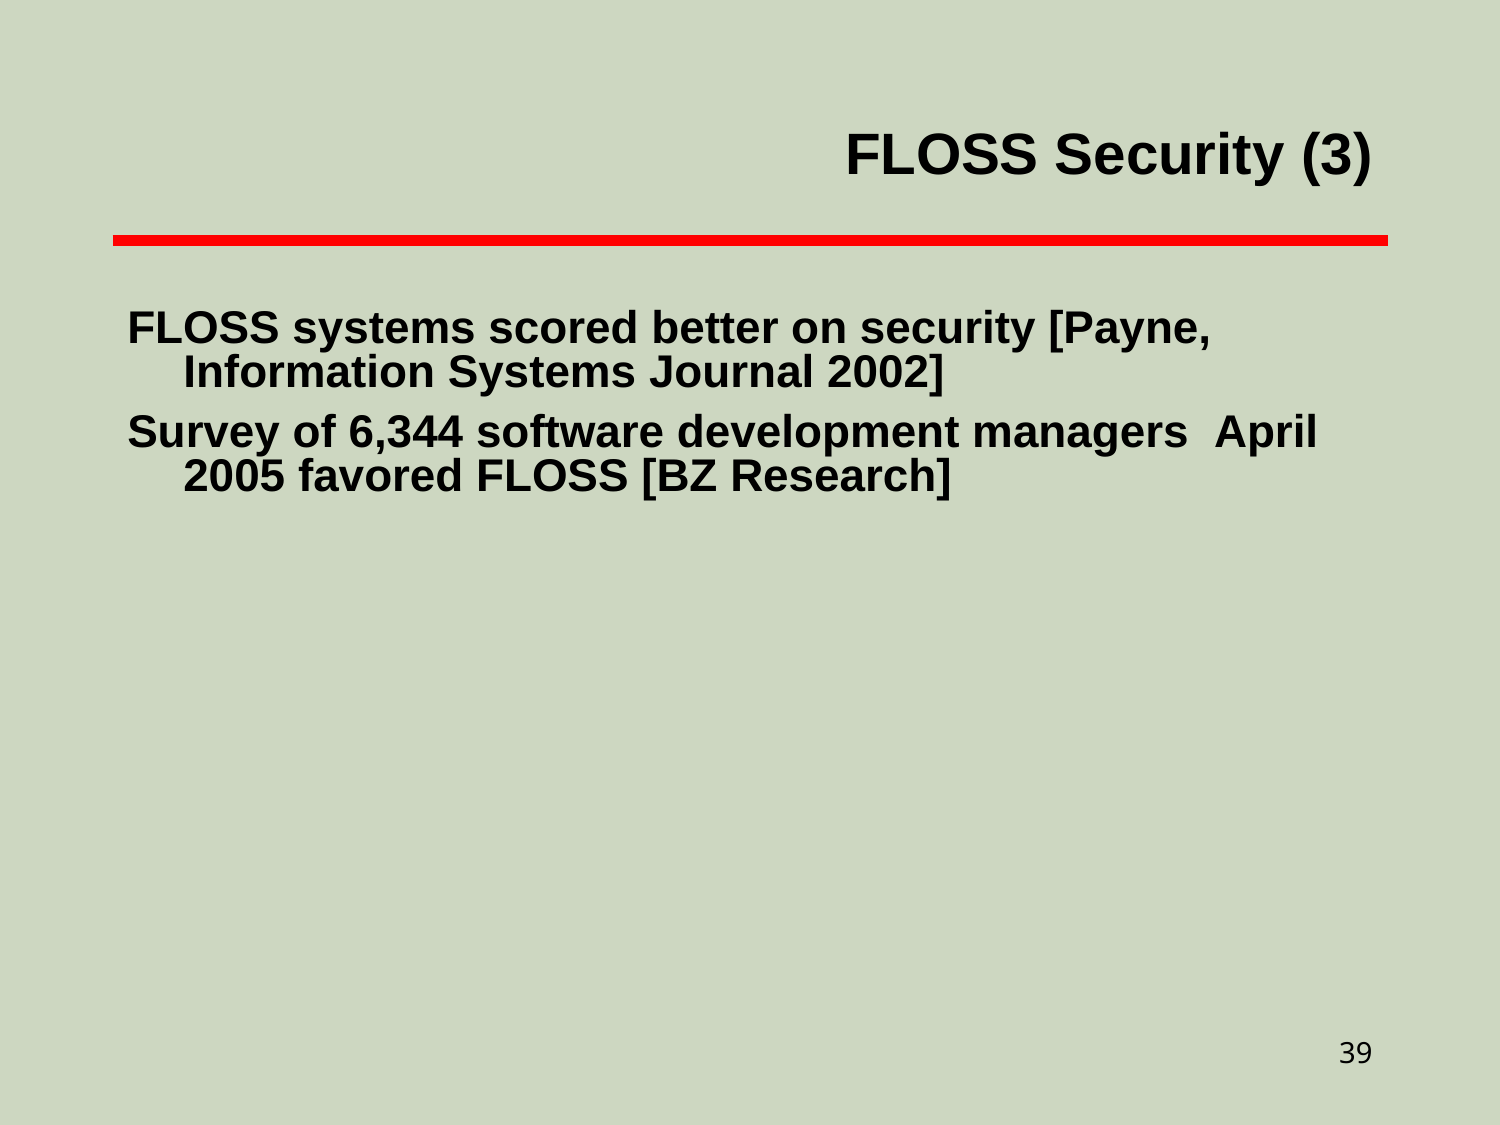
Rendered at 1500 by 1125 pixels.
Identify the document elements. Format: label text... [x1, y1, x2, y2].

title FLOSS Security (3) [337, 85, 1388, 224]
list FLOSS systems scored better on security [Payne, Information Systems Journal 2002] Survey of 6,344 software development managers April 2005 favored FLOSS [BZ Research] [112, 299, 1388, 906]
